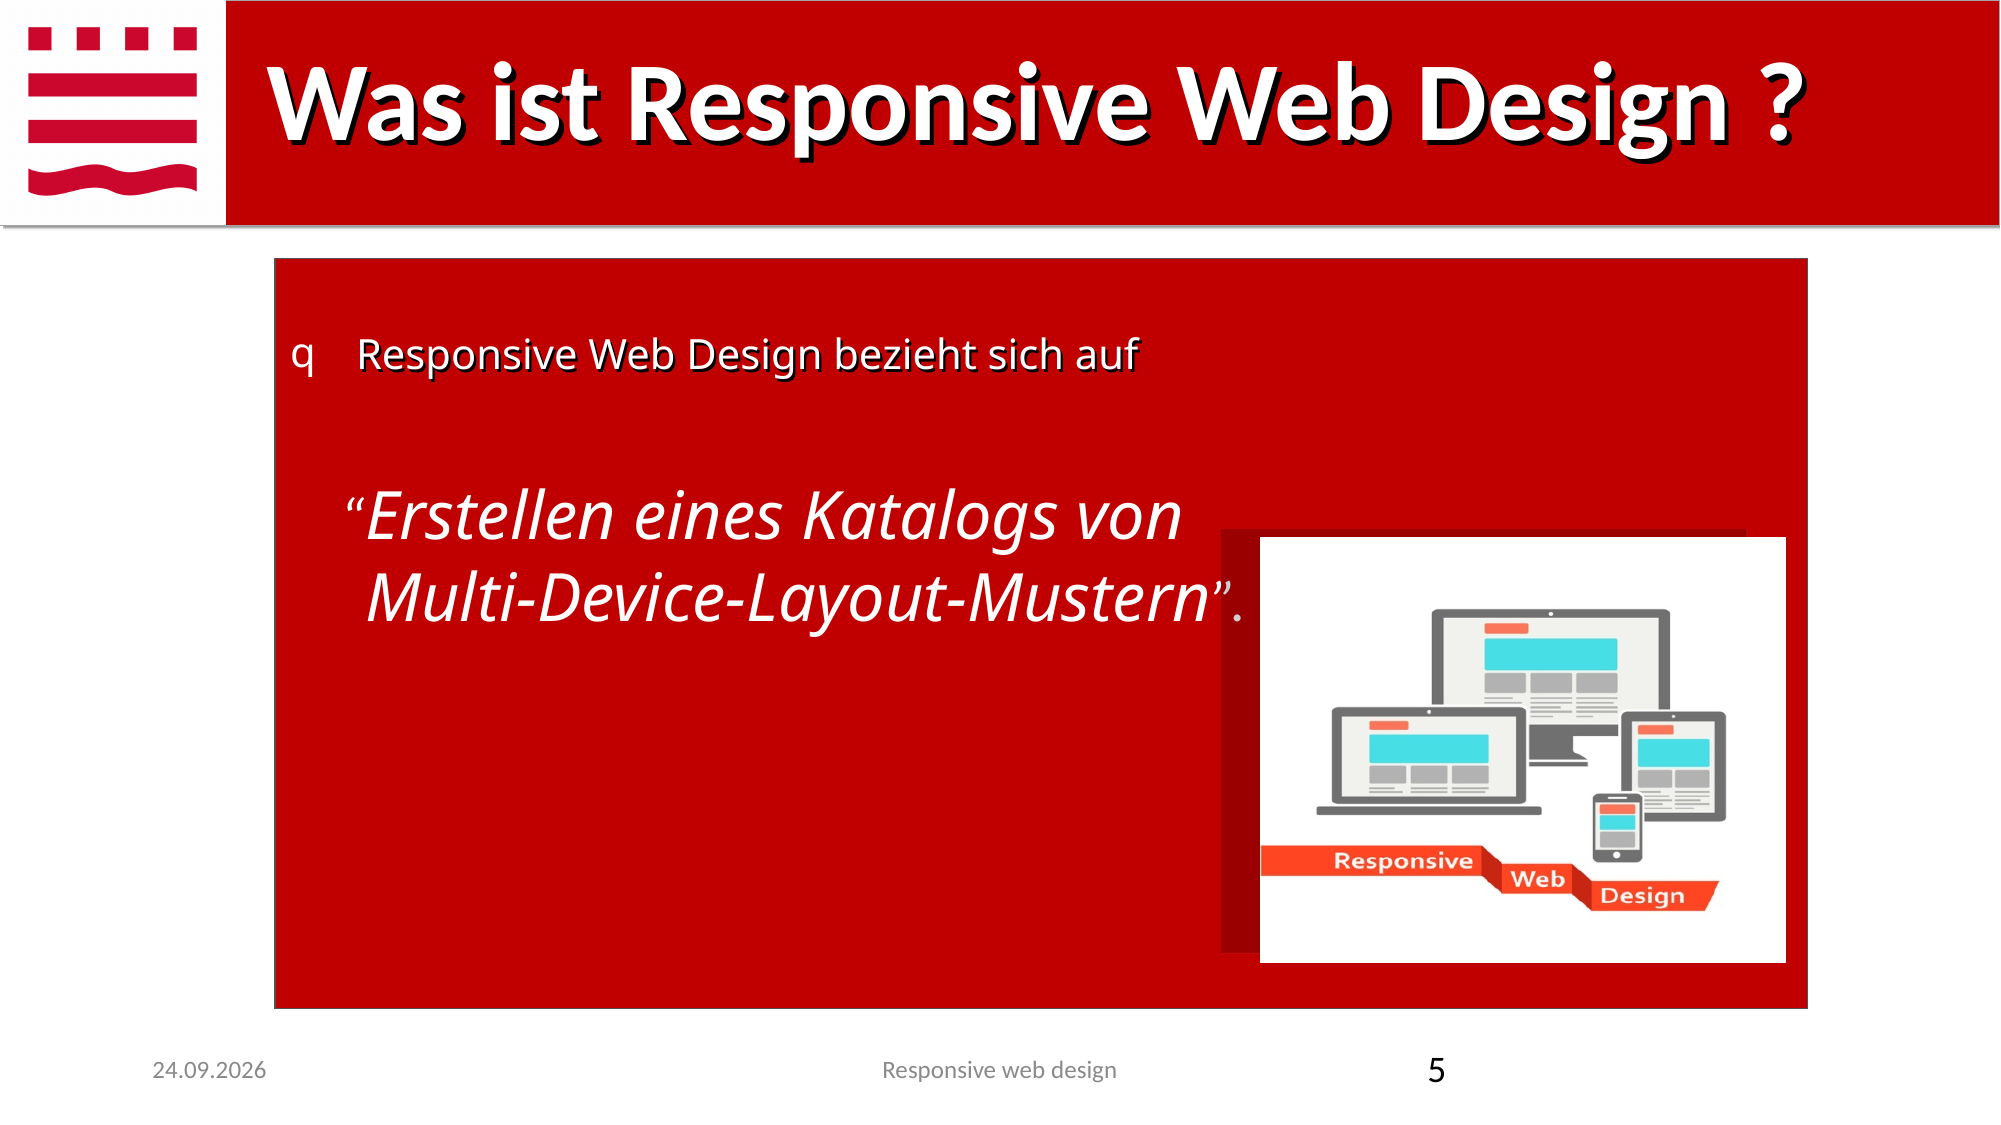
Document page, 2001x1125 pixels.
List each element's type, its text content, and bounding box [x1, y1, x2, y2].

picture [0, 0, 226, 225]
picture [1260, 537, 1786, 963]
text_box Responsive web design [662, 1042, 1338, 1103]
list Responsive Web Design bezieht sich auf “Erstellen eines Katalogs von Multi-Device-Layout-Mustern”. [275, 258, 1808, 1009]
text_box Was ist Responsive Web Design ? [226, 0, 2000, 225]
text_box 2017/4/30 [137, 1042, 588, 1103]
text_box [1412, 1042, 1863, 1103]
